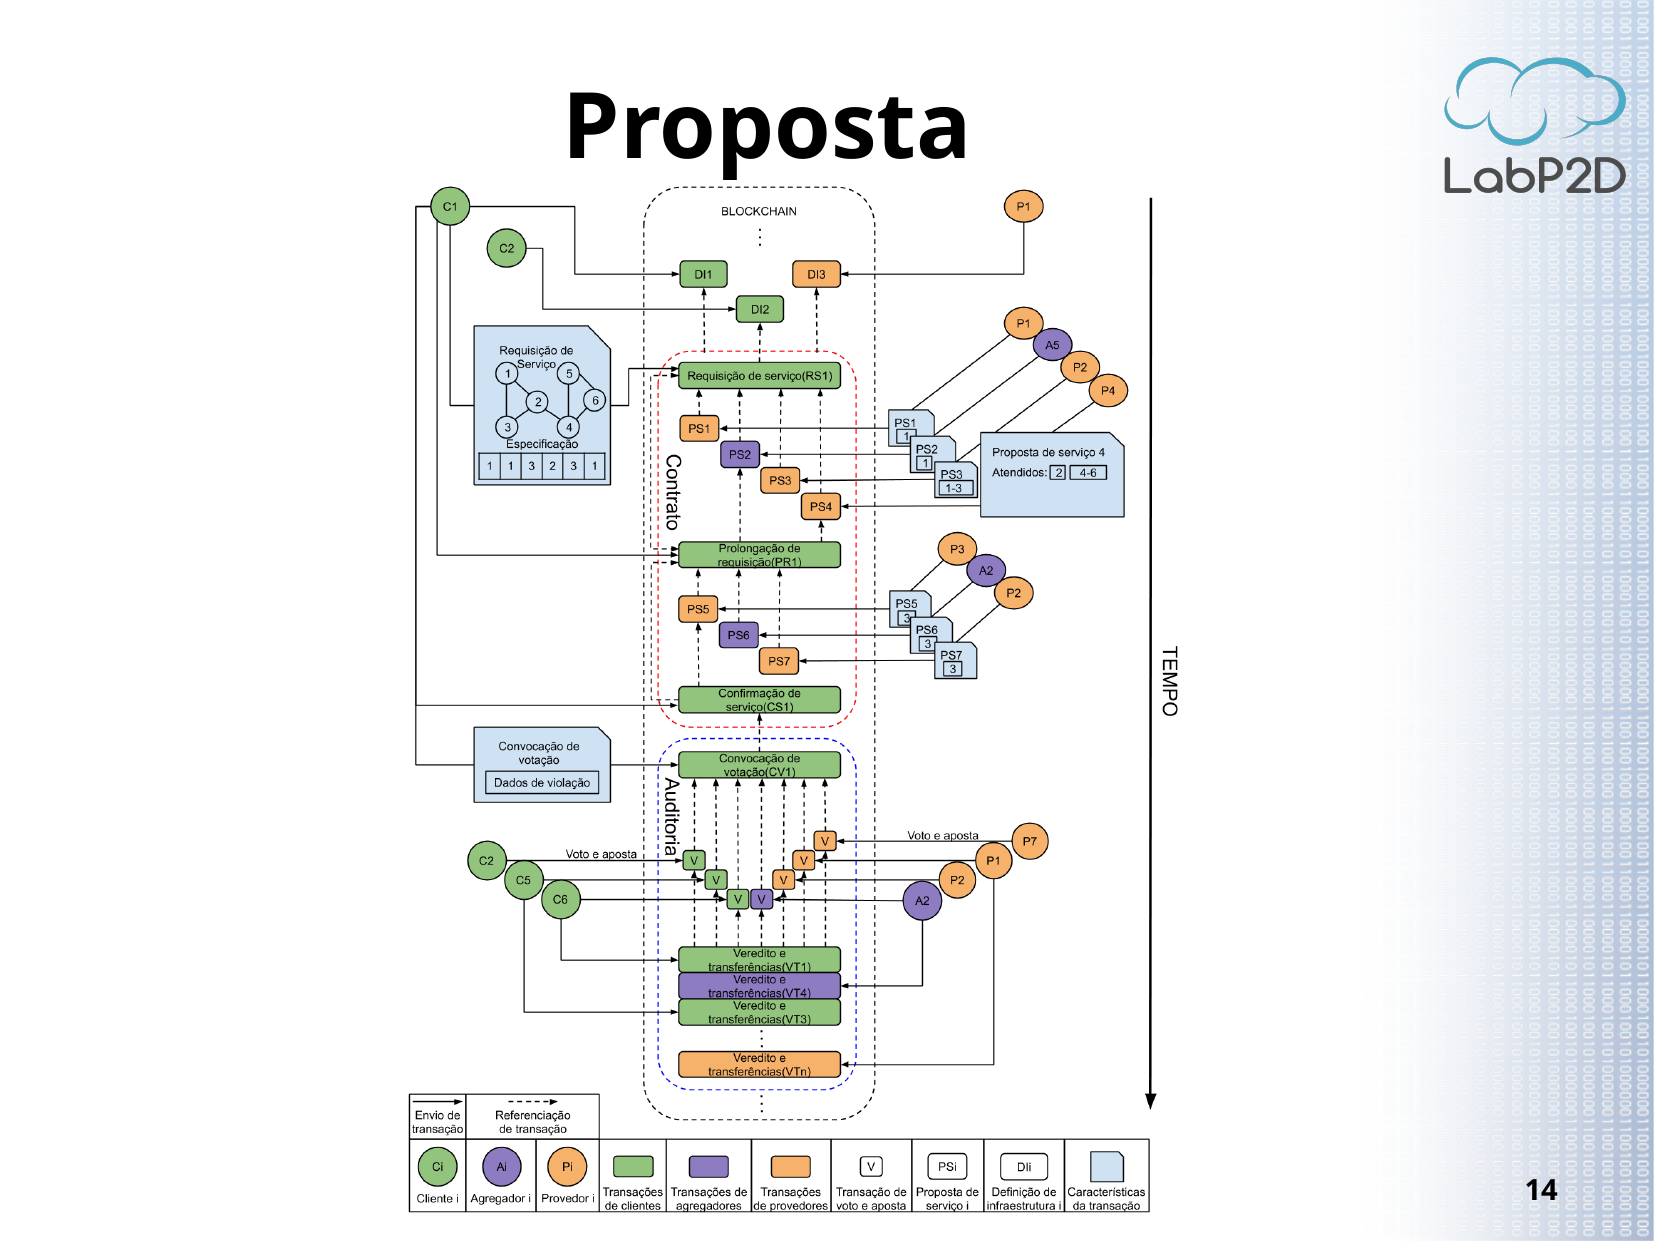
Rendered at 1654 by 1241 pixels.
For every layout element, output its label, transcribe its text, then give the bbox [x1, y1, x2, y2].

picture [392, 177, 1193, 1218]
title Proposta [82, 16, 1453, 231]
picture [1360, 1, 1654, 1240]
